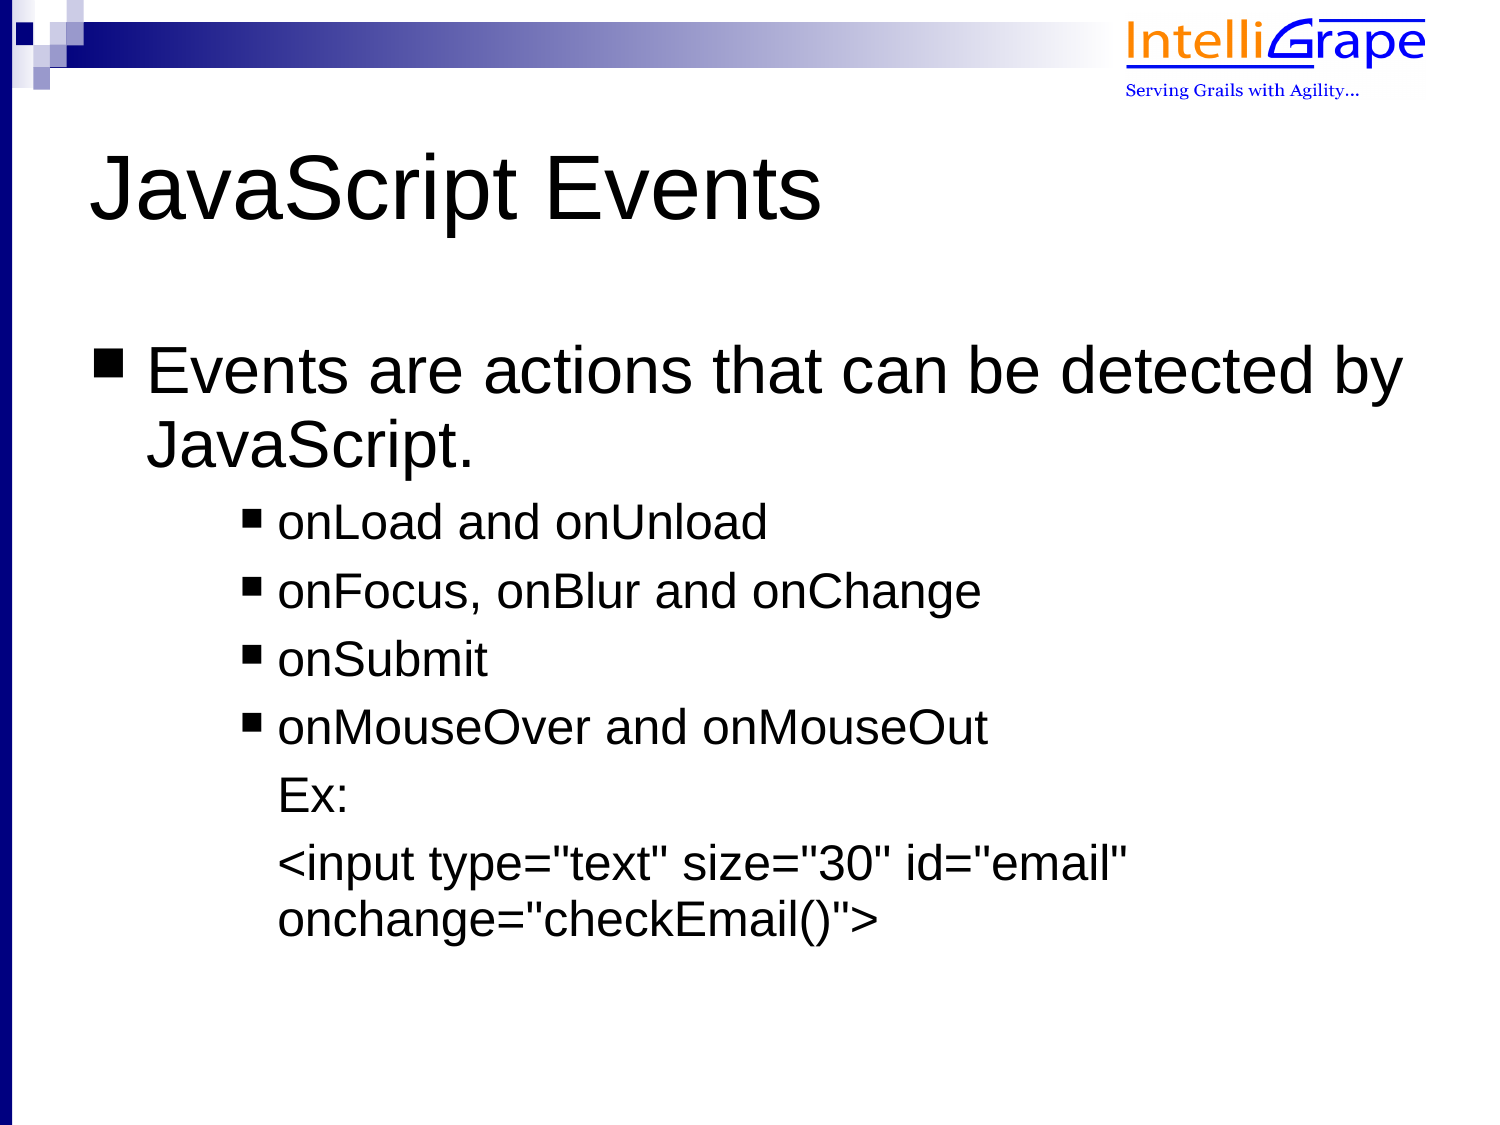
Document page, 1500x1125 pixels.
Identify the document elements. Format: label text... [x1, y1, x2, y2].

picture [1125, 12, 1425, 74]
list Events are actions that can be detected by JavaScript. onLoad and onUnload onFocus, onBlur and onChange onSubmit onMouseOver and onMouseOut Ex: <input type="text" size="30" id="email" onchange="checkEmail()"> [75, 324, 1426, 1068]
title JavaScript Events [75, 74, 1426, 301]
